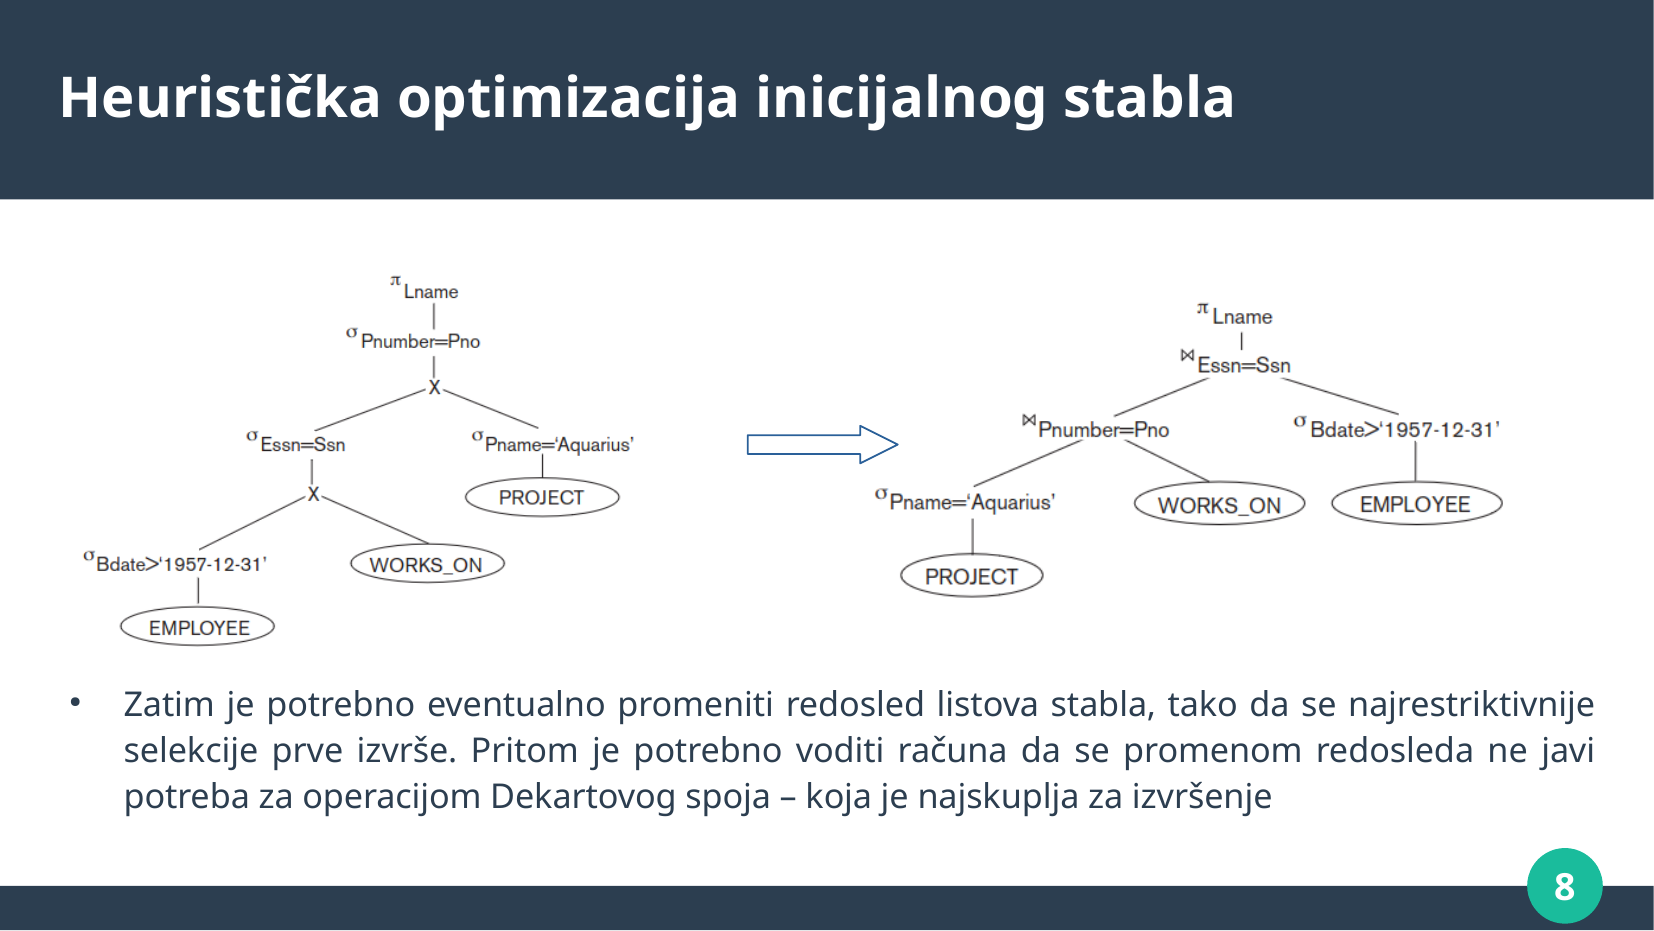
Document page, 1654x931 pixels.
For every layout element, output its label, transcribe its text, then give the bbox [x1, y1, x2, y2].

text_box [747, 425, 898, 464]
title Heuristička optimizacija inicijalnog stabla [59, 37, 1595, 155]
picture [58, 259, 809, 660]
picture [845, 287, 1595, 632]
list Zatim je potrebno eventualno promeniti redosled listova stabla, tako da se najrestriktivnije selekcije prve izvrše. Pritom je potrebno voditi računa da se promenom redosleda ne javi potreba za operacijom Dekartovog spoja – koja je najskuplja za izvršenje [59, 679, 1595, 863]
